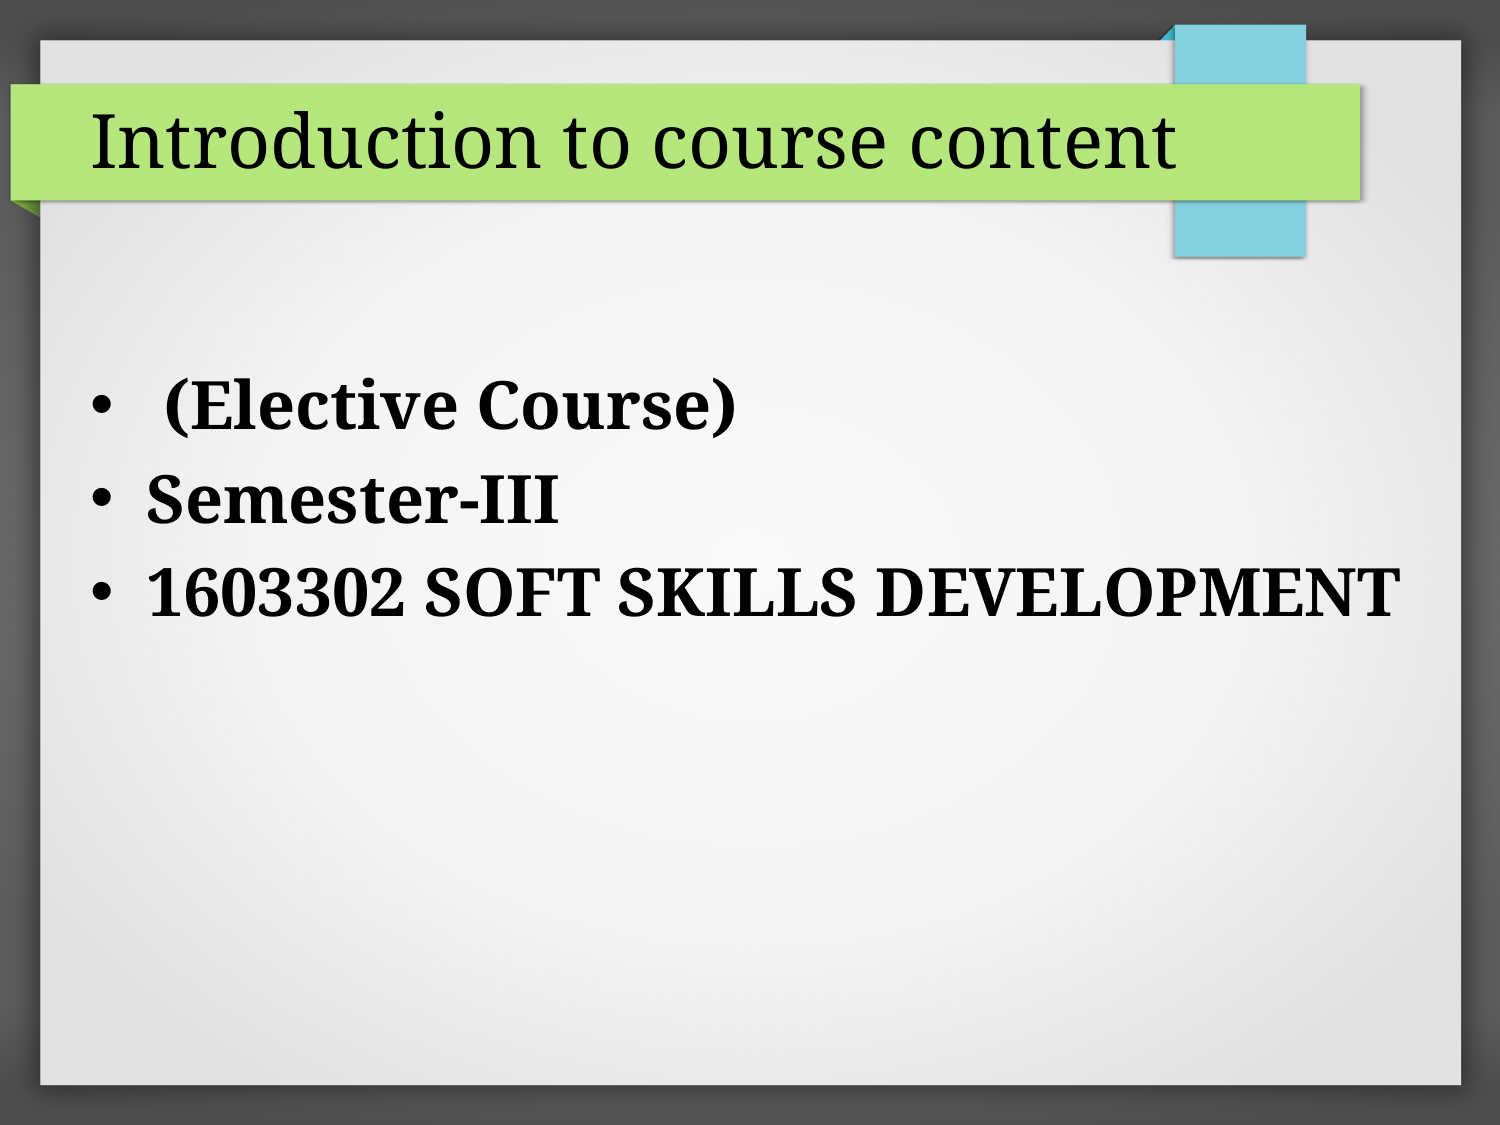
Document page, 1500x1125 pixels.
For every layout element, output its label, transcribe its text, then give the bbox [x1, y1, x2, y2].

list (Elective Course) Semester-III 1603302 SOFT SKILLS DEVELOPMENT [75, 262, 1425, 1005]
title Introduction to course content [75, 45, 1425, 233]
picture [0, 0, 1500, 1125]
